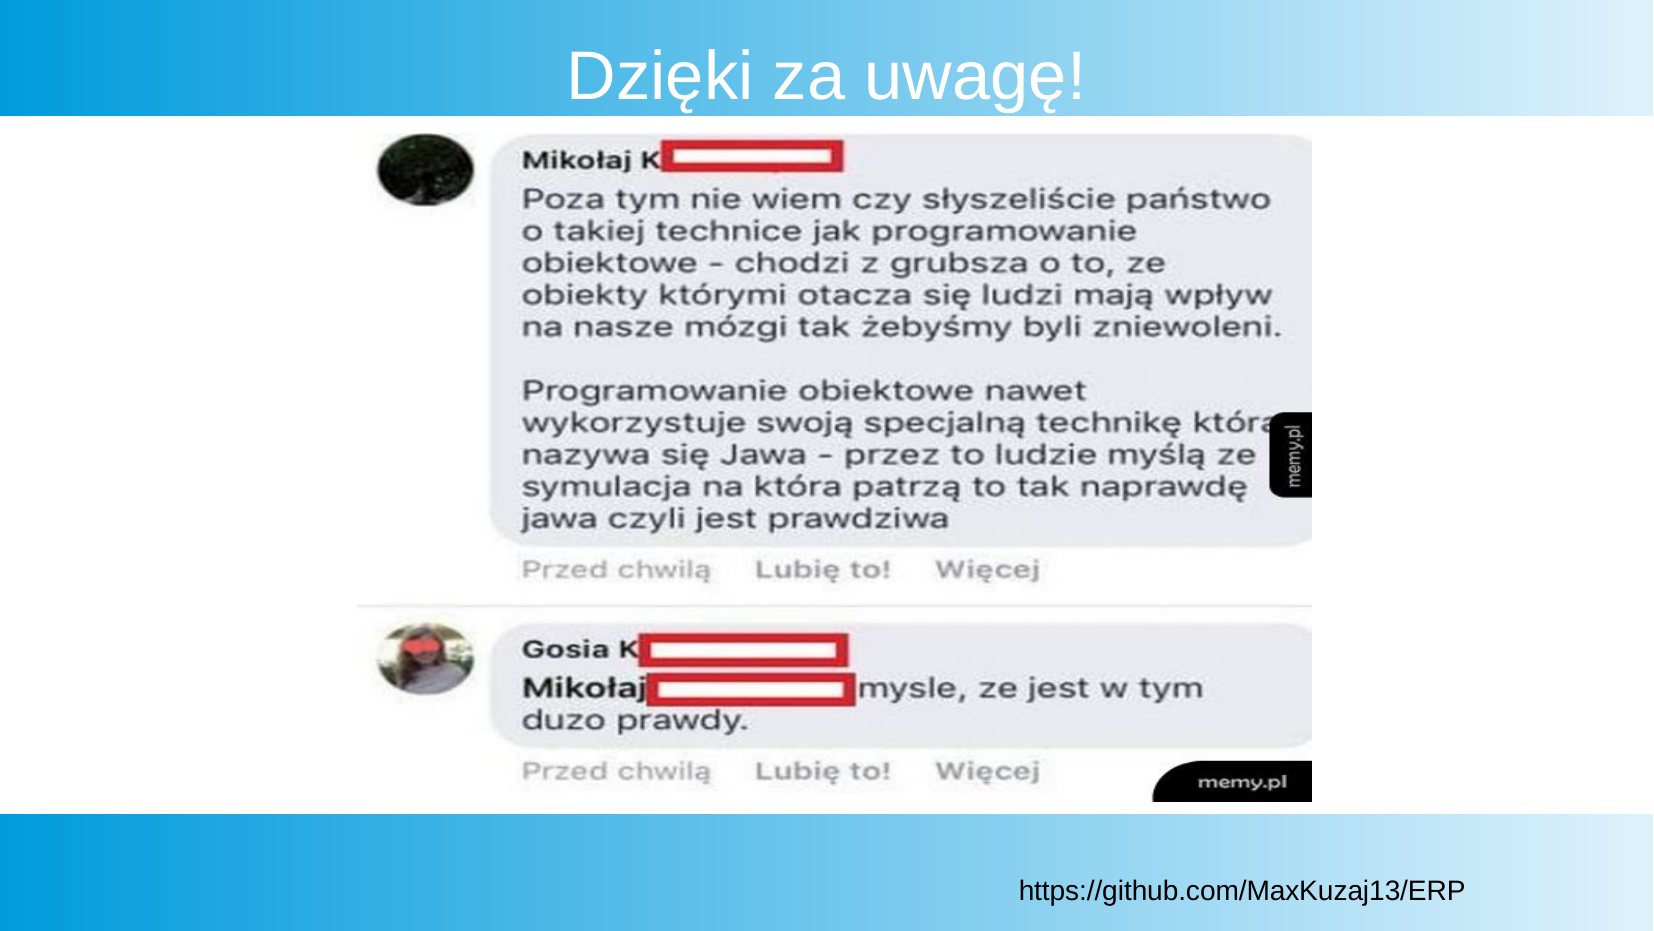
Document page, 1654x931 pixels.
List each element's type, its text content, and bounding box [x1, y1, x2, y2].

title Dzięki za uwagę! [82, 37, 1571, 116]
text_box https://github.com/MaxKuzaj13/ERP [1003, 868, 1634, 915]
picture [357, 133, 1312, 802]
